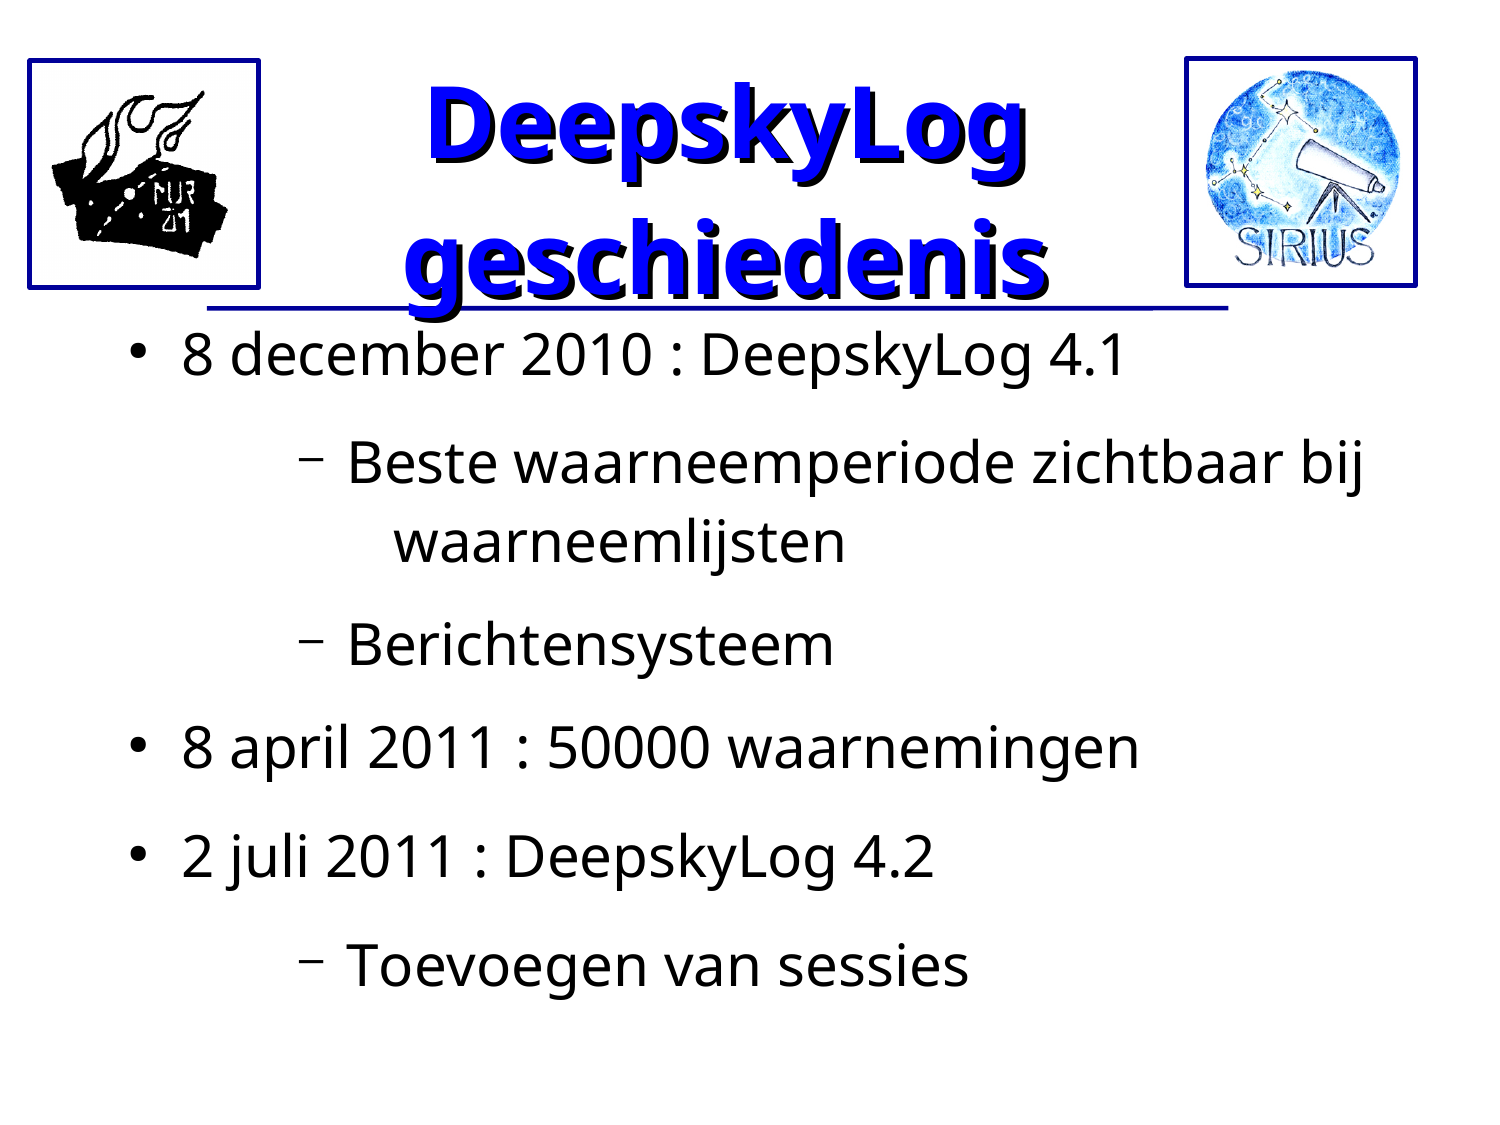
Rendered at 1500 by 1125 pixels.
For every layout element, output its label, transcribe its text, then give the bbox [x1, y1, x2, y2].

list 8 december 2010 : DeepskyLog 4.1 Beste waarneemperiode zichtbaar bij waarneemlijsten Berichtensysteem 8 april 2011 : 50000 waarnemingen 2 juli 2011 : DeepskyLog 4.2 Toevoegen van sessies [110, 312, 1392, 1007]
title DeepskyLog geschiedenis [281, 47, 1169, 312]
picture [1195, 63, 1411, 281]
picture [32, 63, 256, 284]
